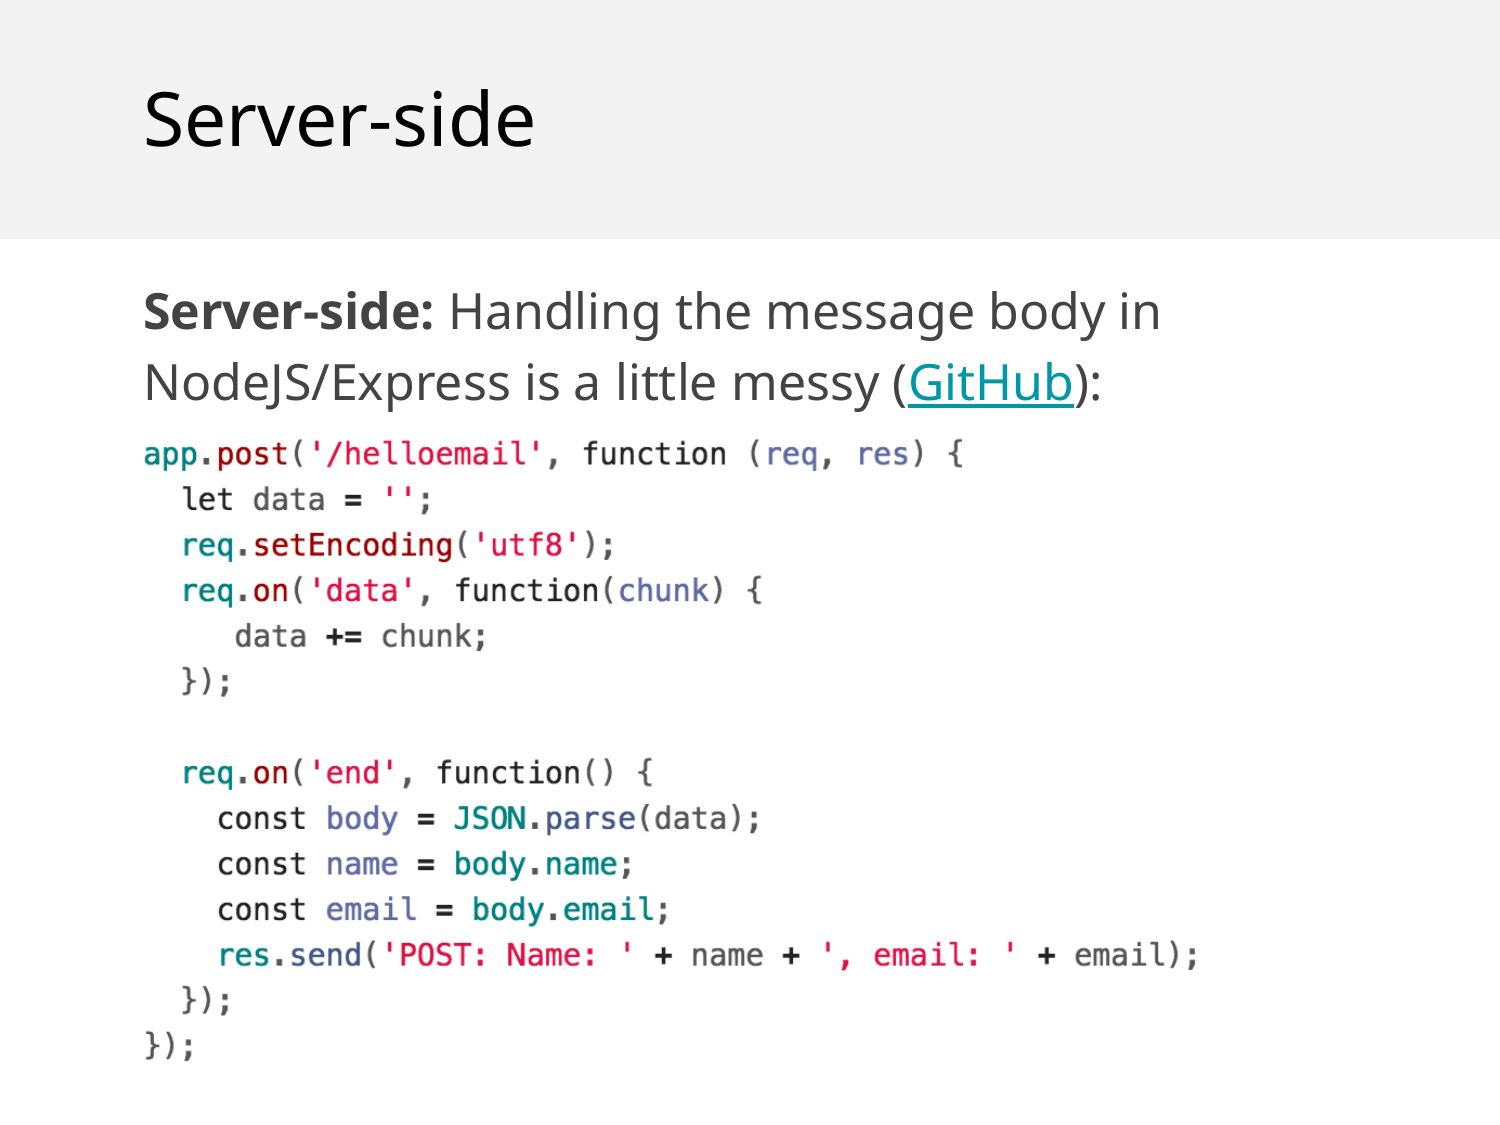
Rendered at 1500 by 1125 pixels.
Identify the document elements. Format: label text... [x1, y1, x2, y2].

picture [128, 432, 1222, 1085]
title Server-side [128, 56, 1372, 183]
list Server-side: Handling the message body in NodeJS/Express is a little messy (GitHub): [128, 255, 1372, 450]
